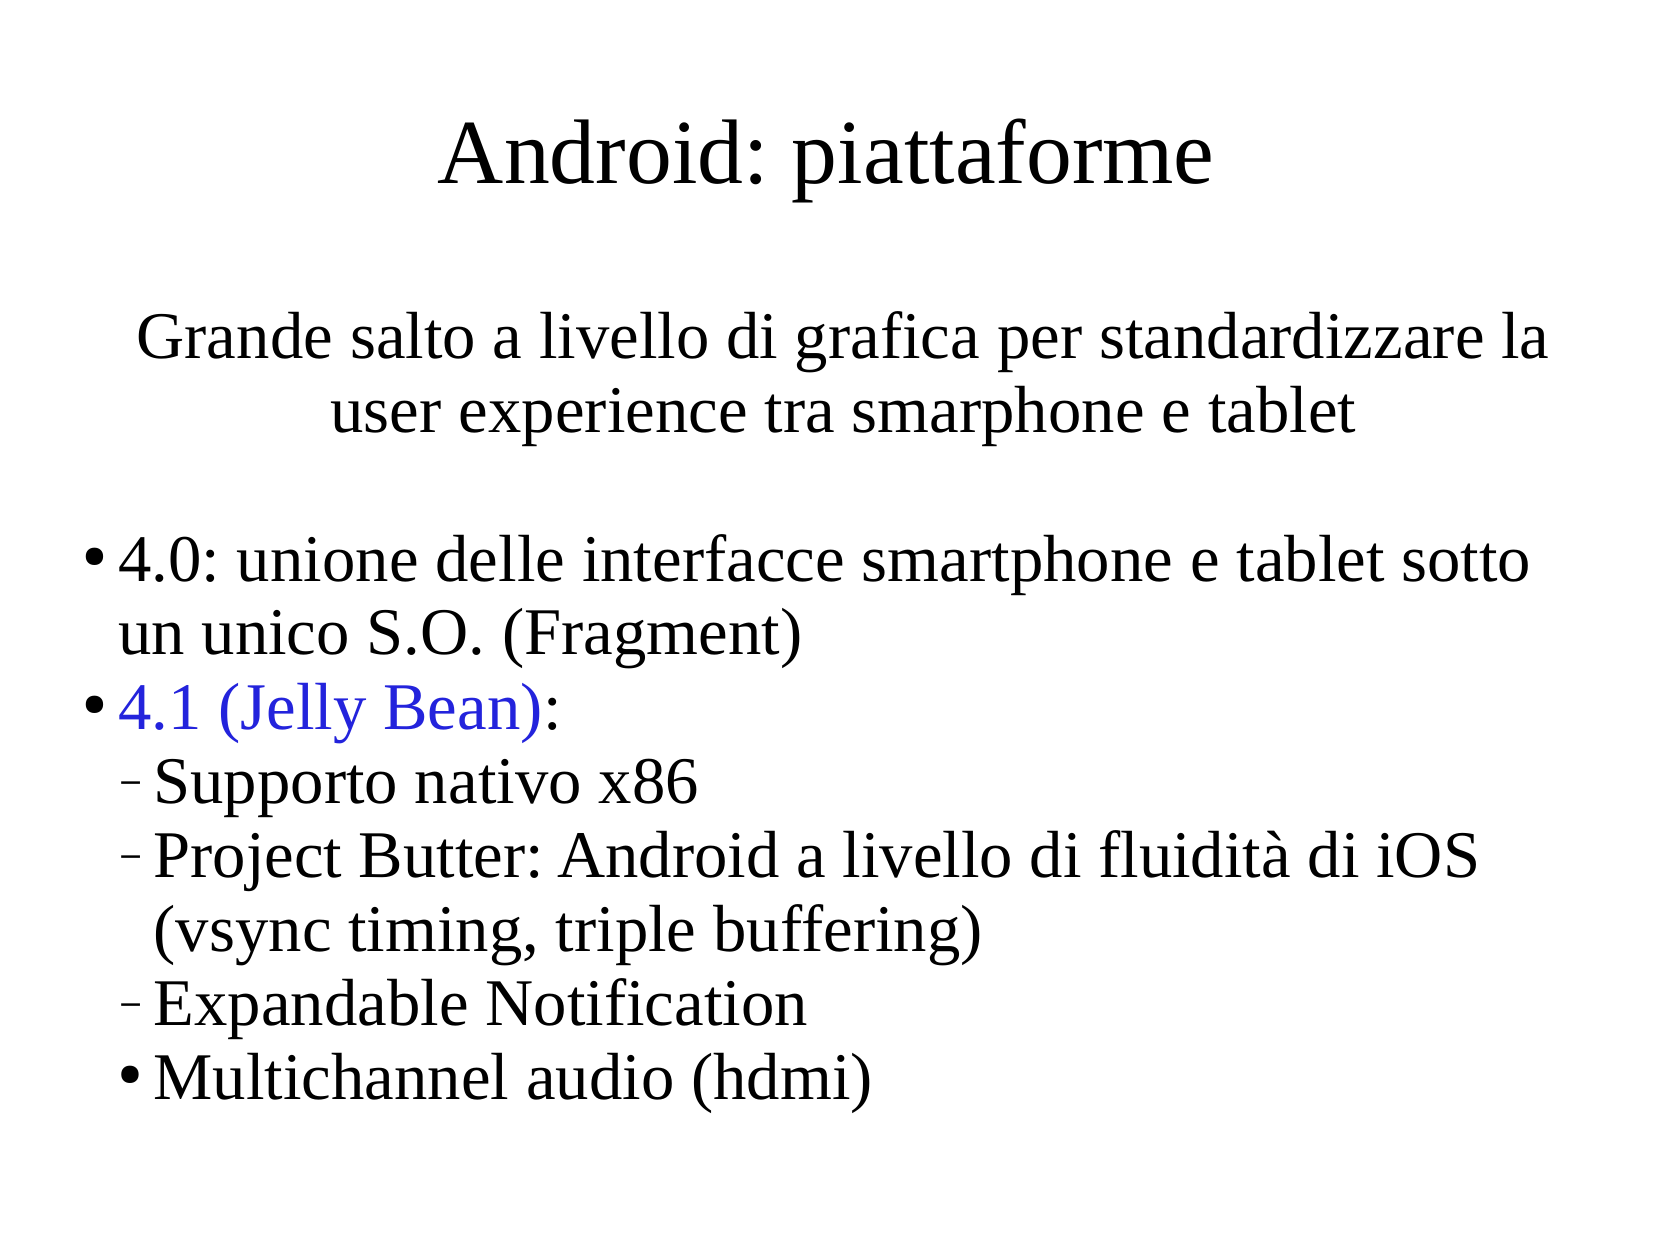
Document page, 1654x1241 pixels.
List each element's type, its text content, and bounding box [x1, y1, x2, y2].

subtitle Grande salto a livello di grafica per standardizzare la user experience tra smarphone e tablet 4.0: unione delle interfacce smartphone e tablet sotto un unico S.O. (Fragment) 4.1 (Jelly Bean): Supporto nativo x86 Project Butter: Android a livello di fluidità di iOS (vsync timing, triple buffering) Expandable Notification Multichannel audio (hdmi) [82, 299, 1571, 1114]
title Android: piattaforme [82, 49, 1571, 257]
